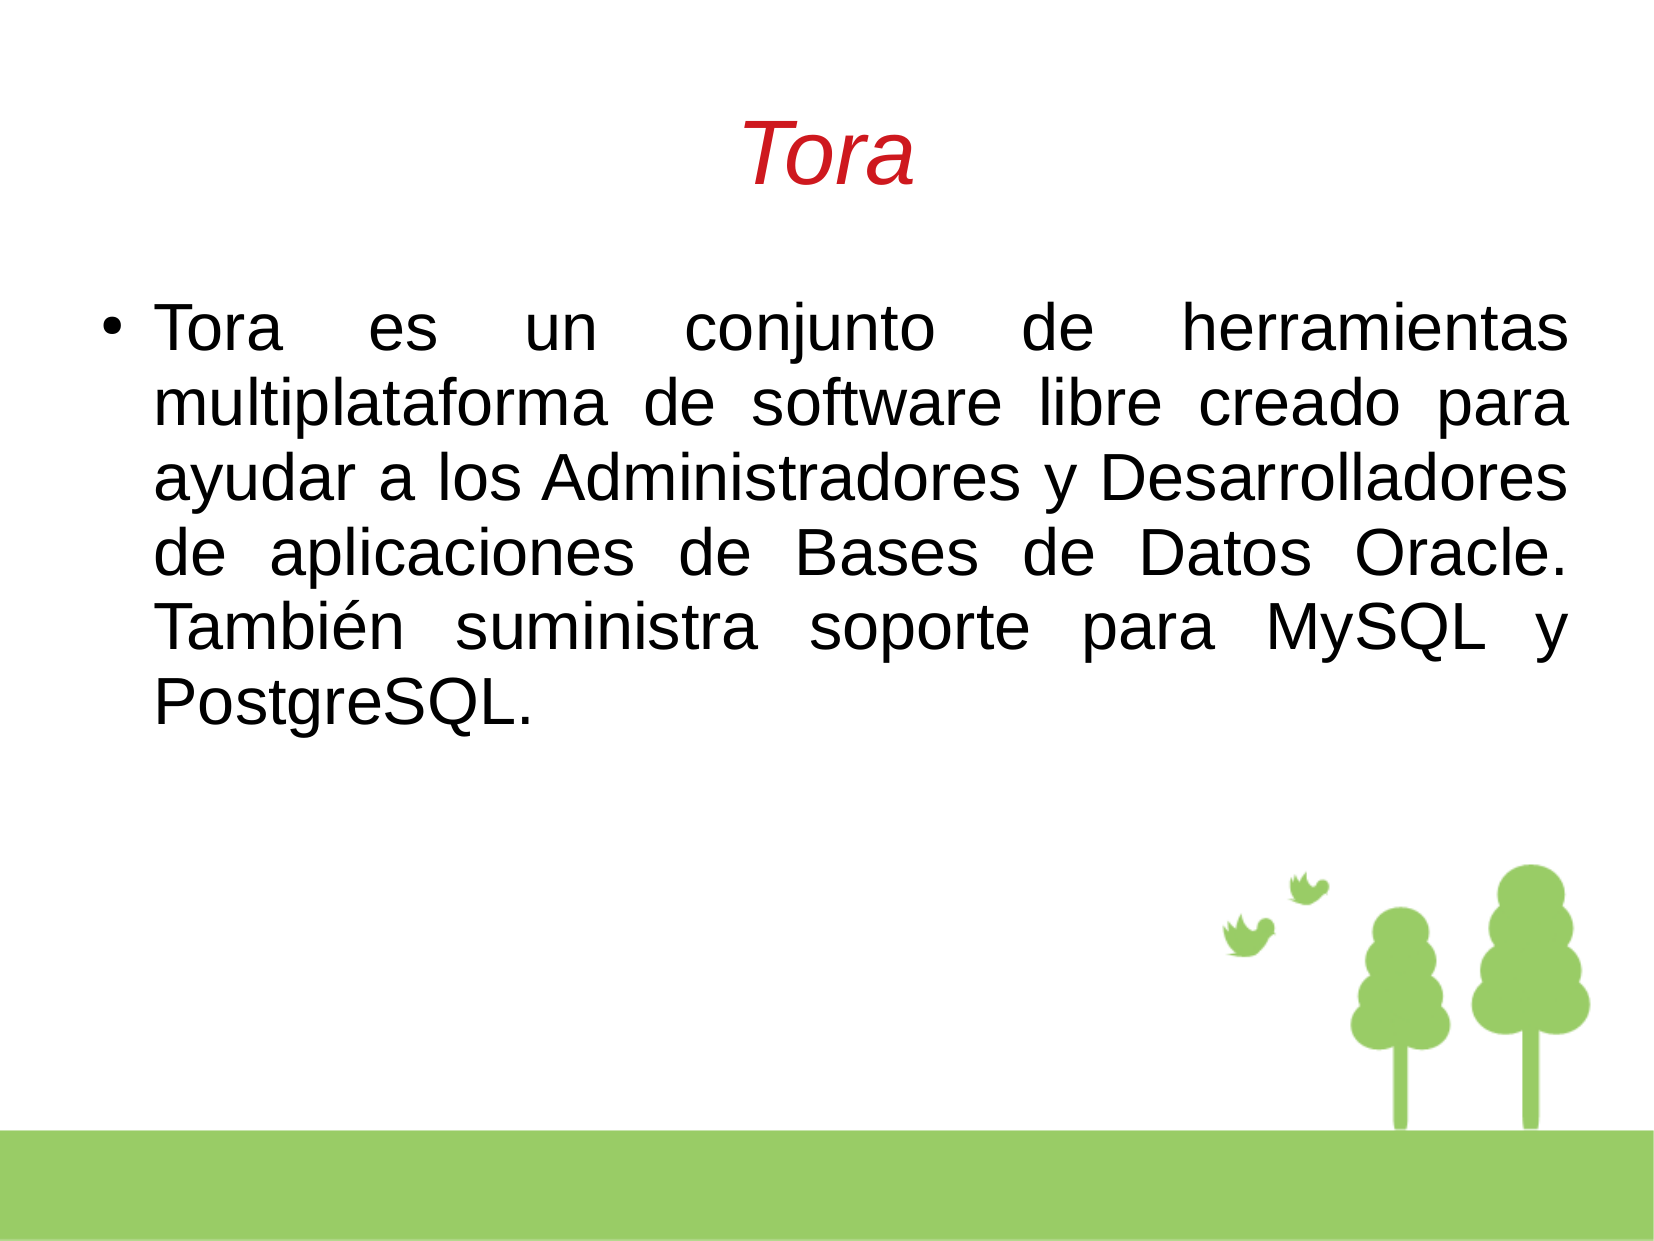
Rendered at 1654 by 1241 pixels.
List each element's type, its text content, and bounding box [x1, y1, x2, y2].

title Tora [82, 49, 1571, 257]
picture [0, 0, 1654, 1241]
list Tora es un conjunto de herramientas multiplataforma de software libre creado para ayudar a los Administradores y Desarrolladores de aplicaciones de Bases de Datos Oracle. También suministra soporte para MySQL y PostgreSQL. [82, 290, 1571, 1010]
